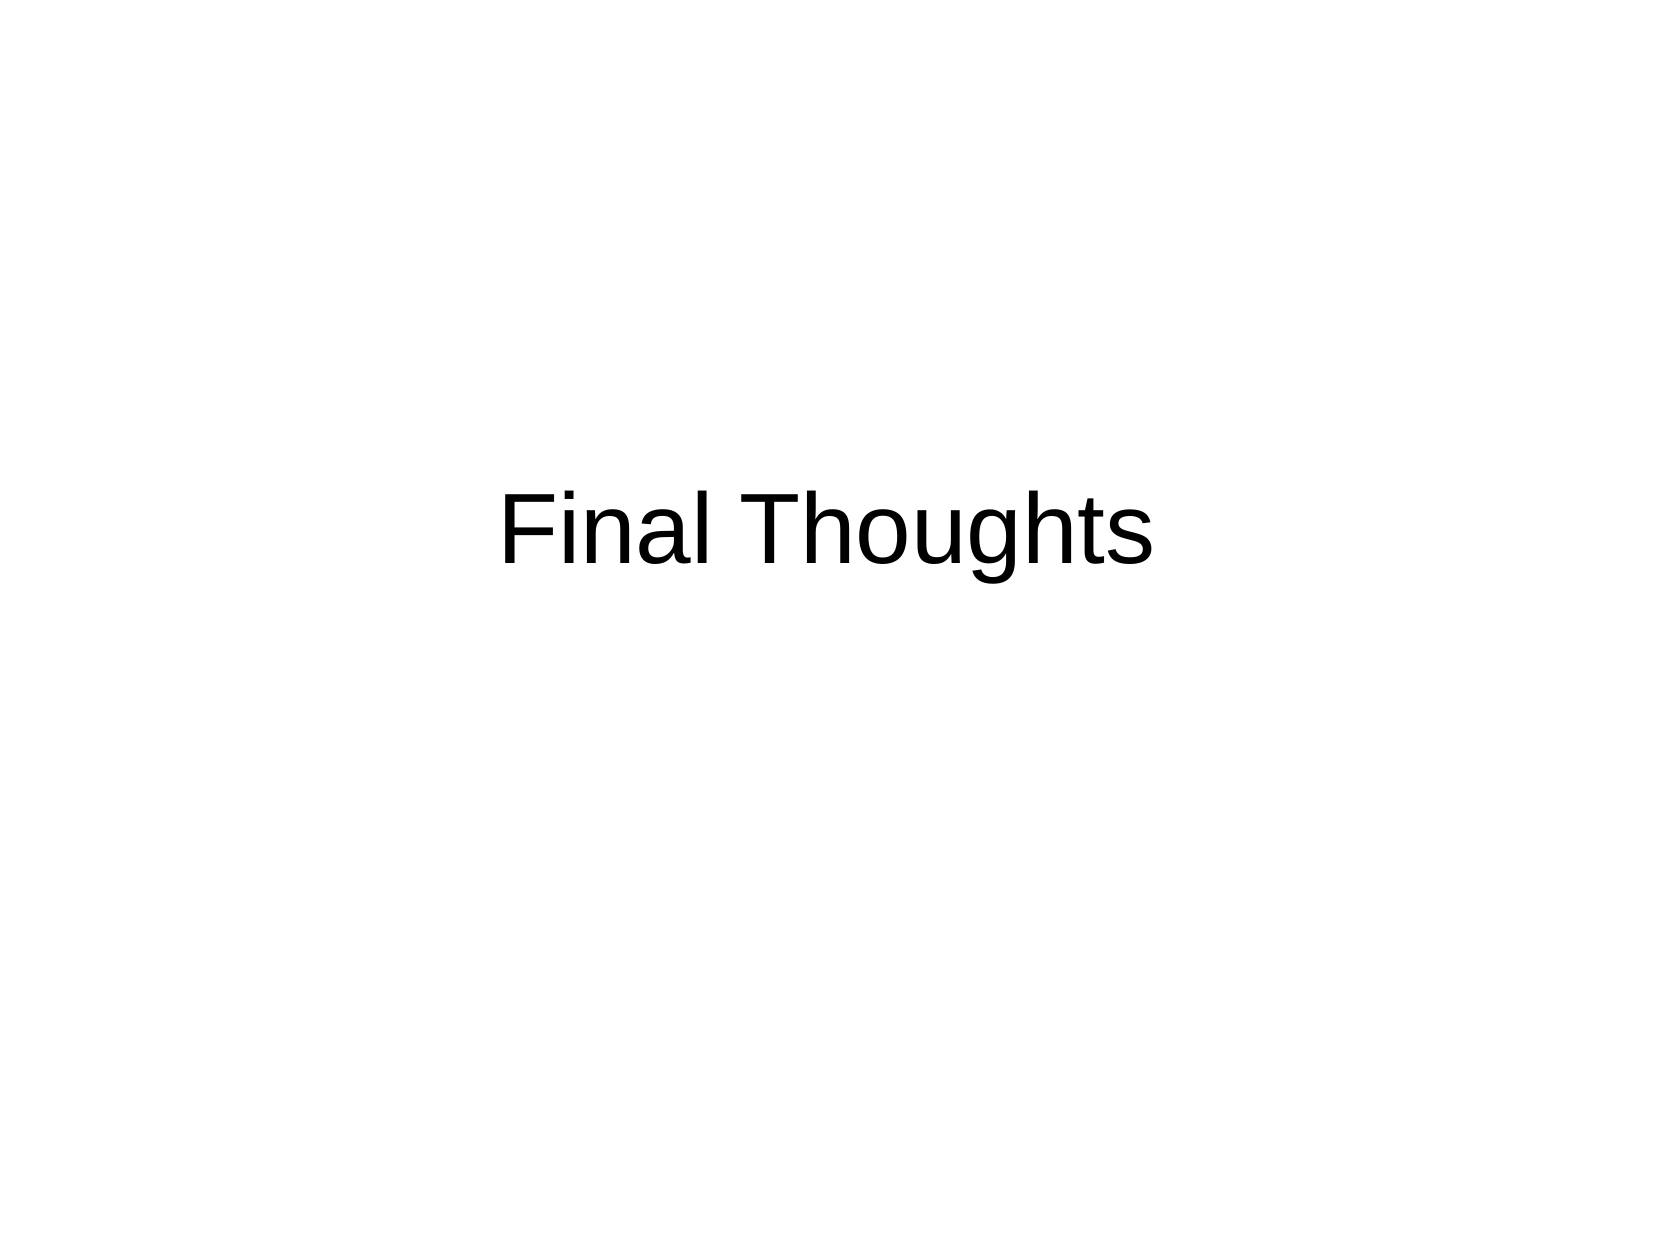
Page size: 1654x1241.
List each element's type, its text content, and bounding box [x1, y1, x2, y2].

subtitle Final Thoughts [82, 49, 1571, 1010]
